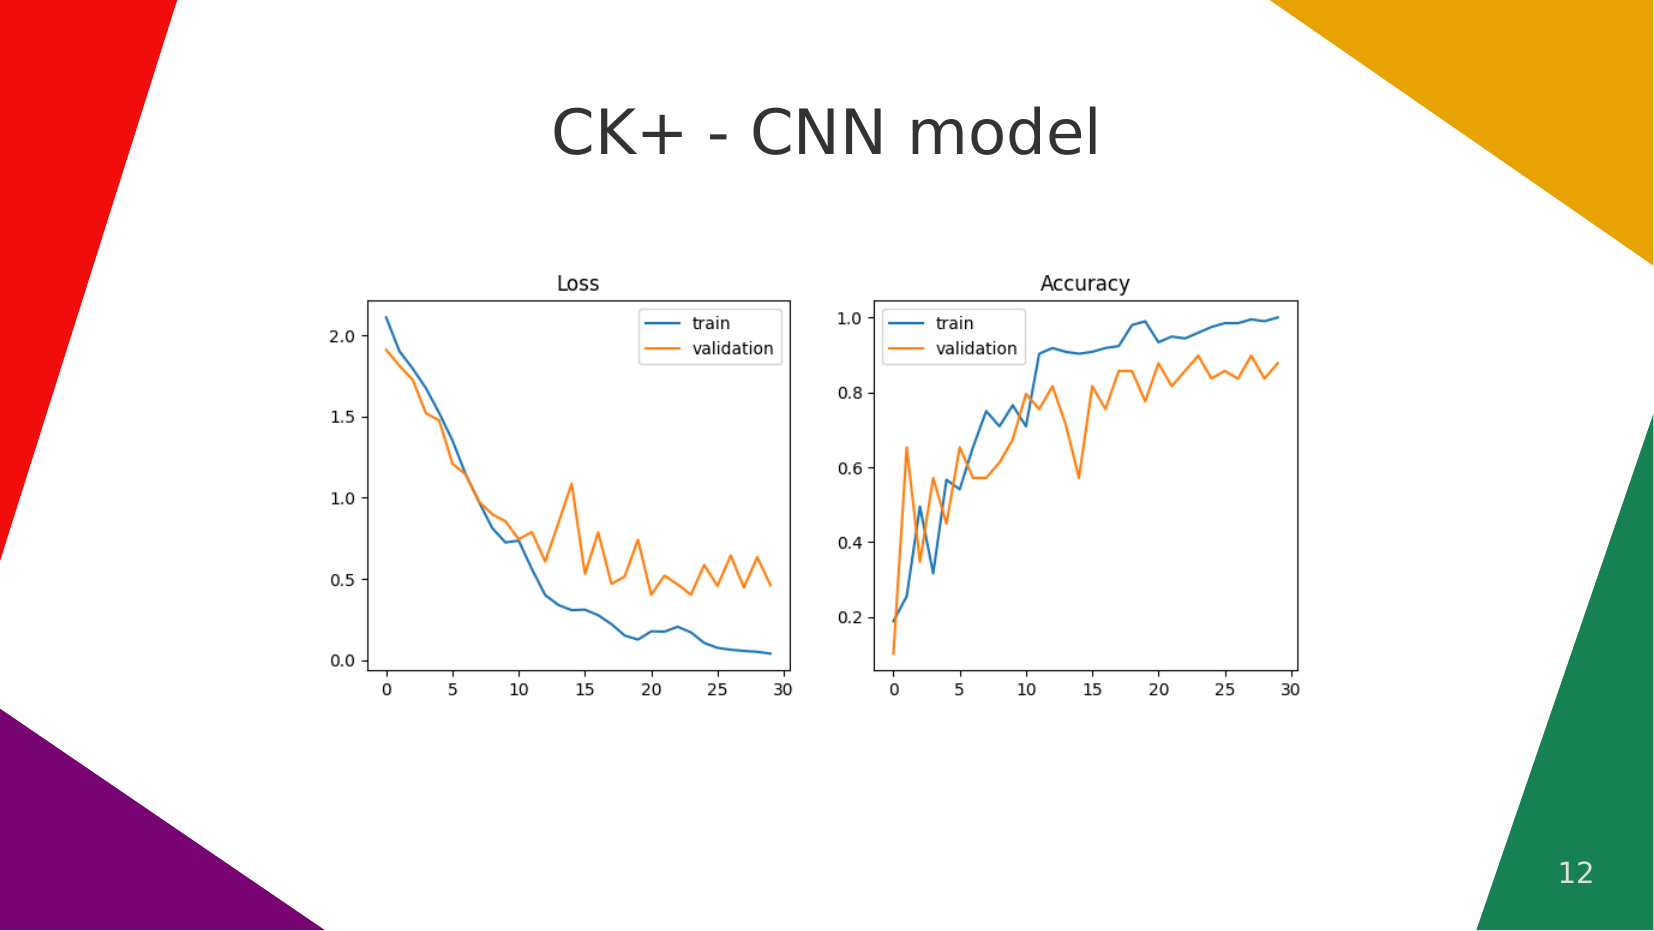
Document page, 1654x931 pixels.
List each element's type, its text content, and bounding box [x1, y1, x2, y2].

picture [317, 262, 1313, 711]
title CK+ - CNN model [118, 59, 1536, 207]
